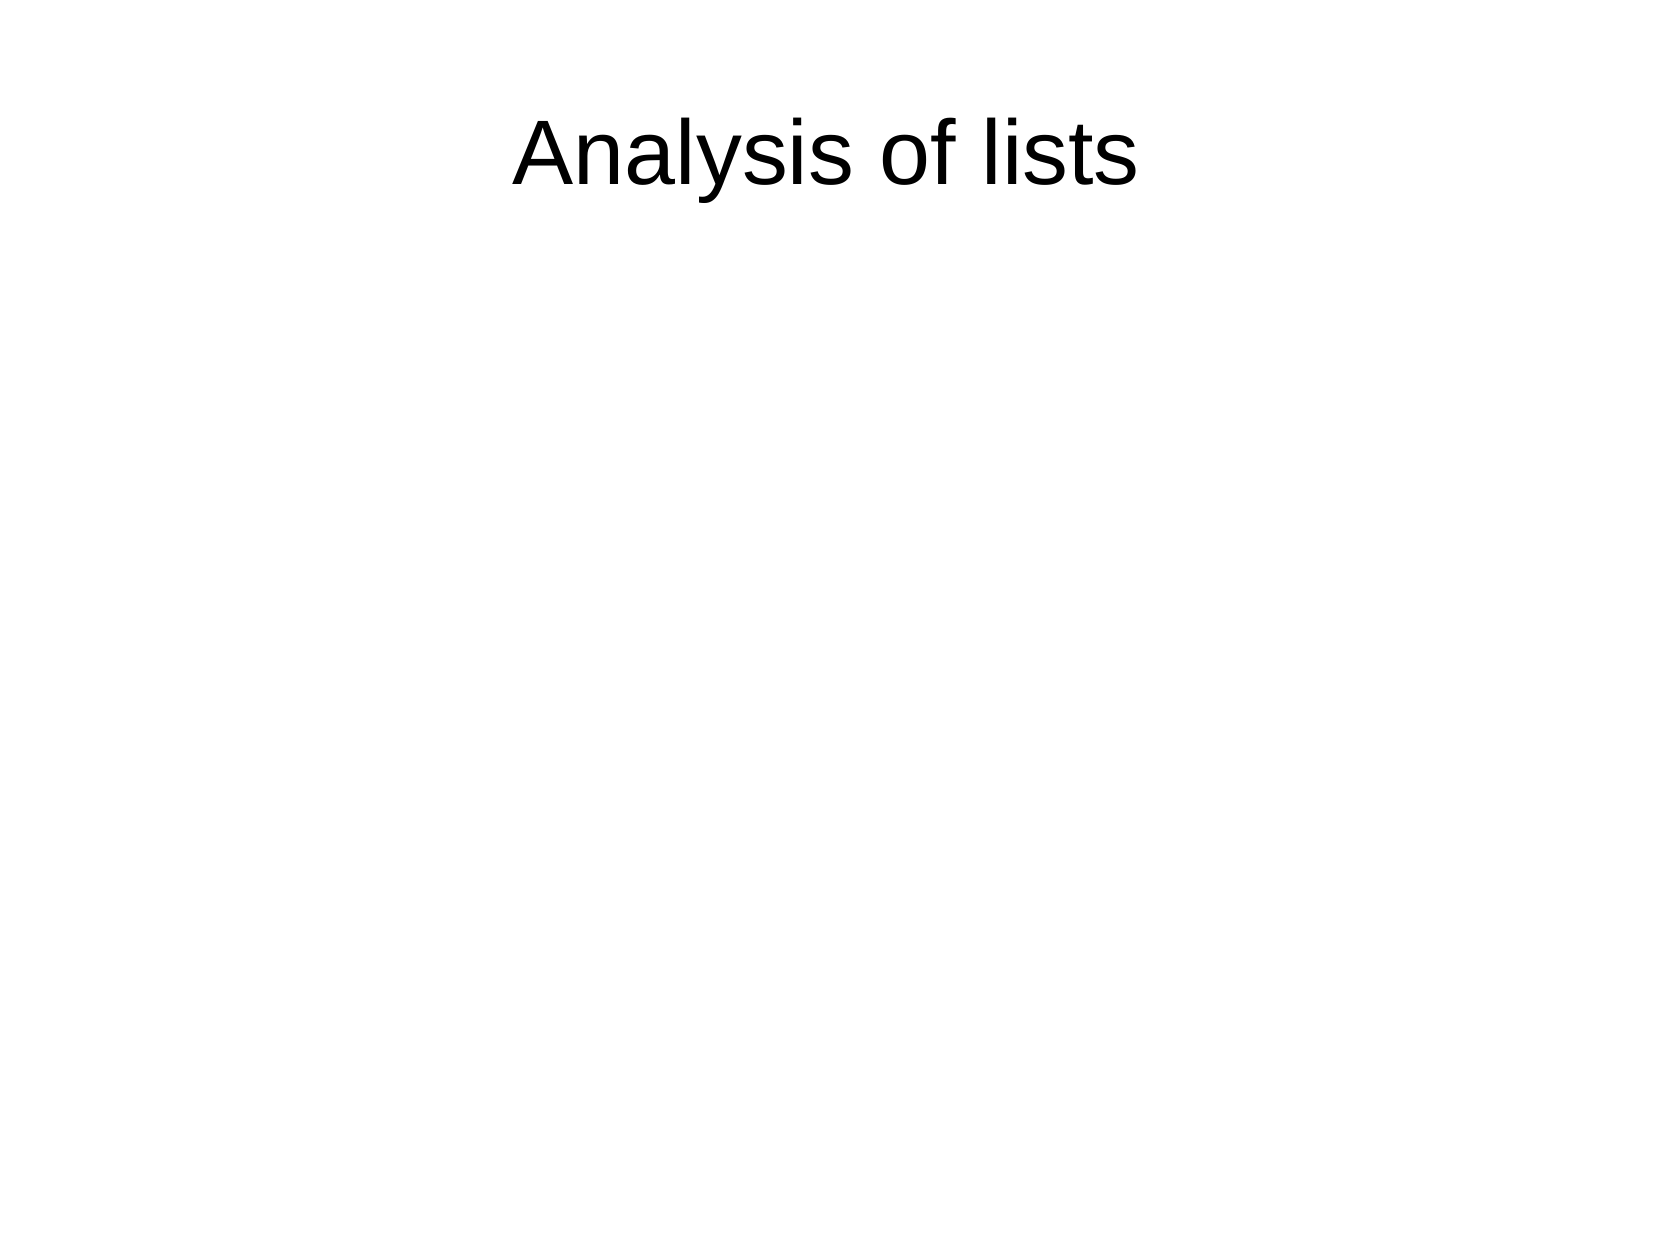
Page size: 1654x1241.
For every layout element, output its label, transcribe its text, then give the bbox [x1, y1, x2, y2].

title Analysis of lists [82, 49, 1571, 257]
